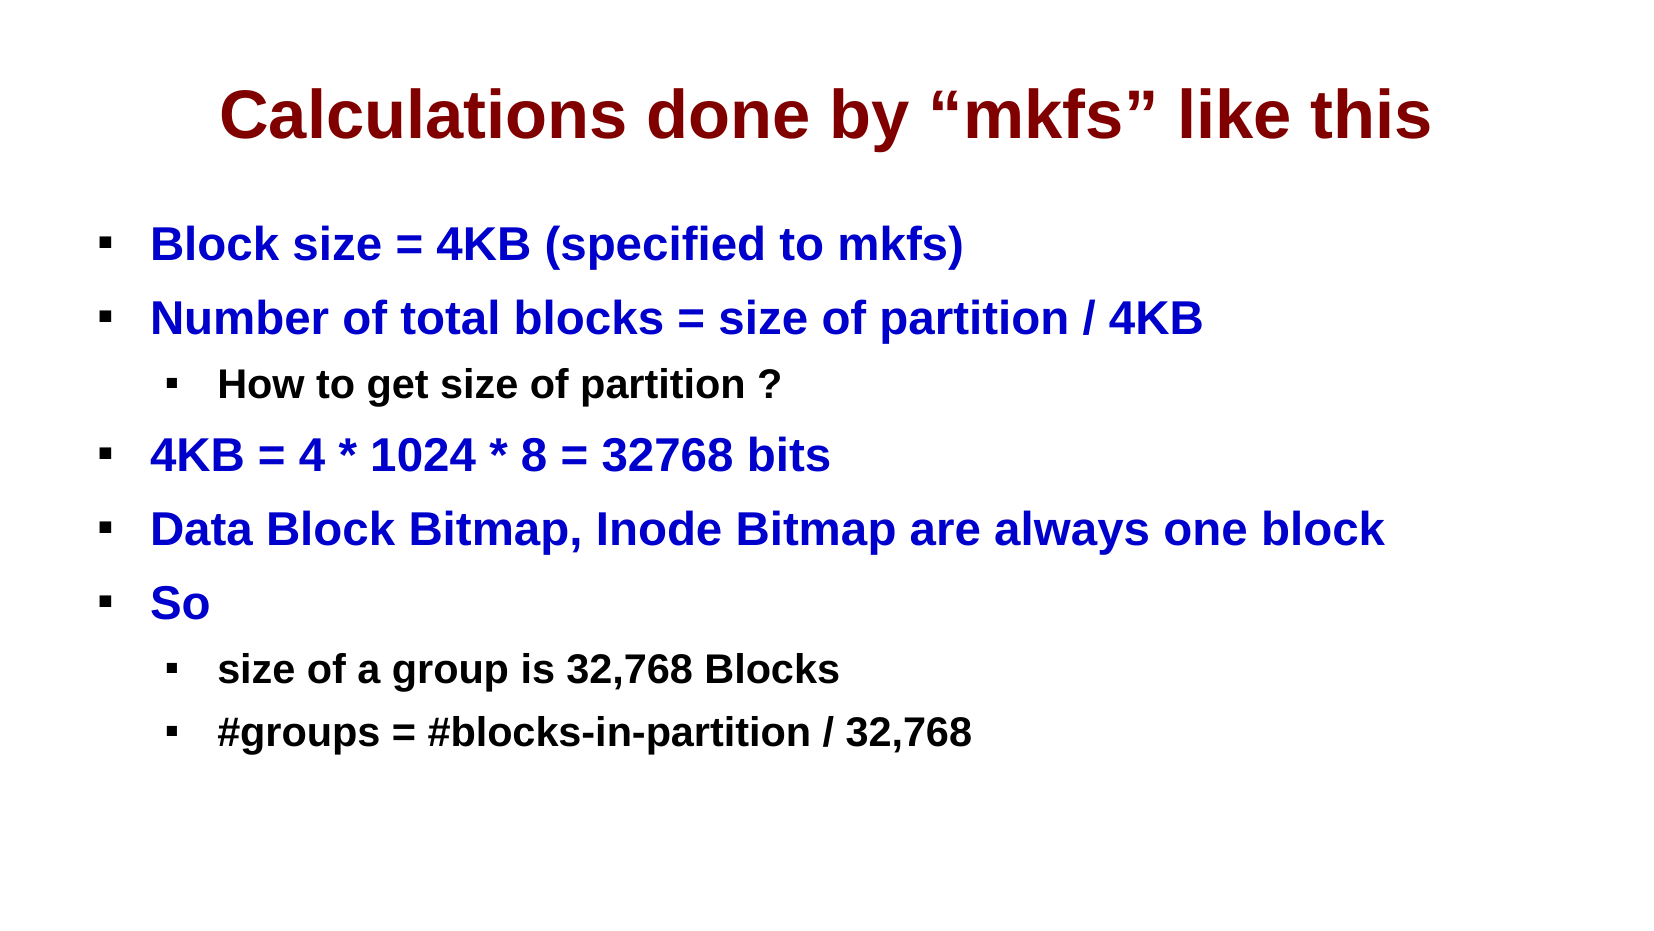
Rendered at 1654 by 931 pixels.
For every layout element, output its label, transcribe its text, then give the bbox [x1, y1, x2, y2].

list Block size = 4KB (specified to mkfs) Number of total blocks = size of partition / 4KB How to get size of partition ? 4KB = 4 * 1024 * 8 = 32768 bits Data Block Bitmap, Inode Bitmap are always one block So size of a group is 32,768 Blocks #groups = #blocks-in-partition / 32,768 [82, 217, 1571, 757]
title Calculations done by “mkfs” like this [82, 37, 1571, 193]
